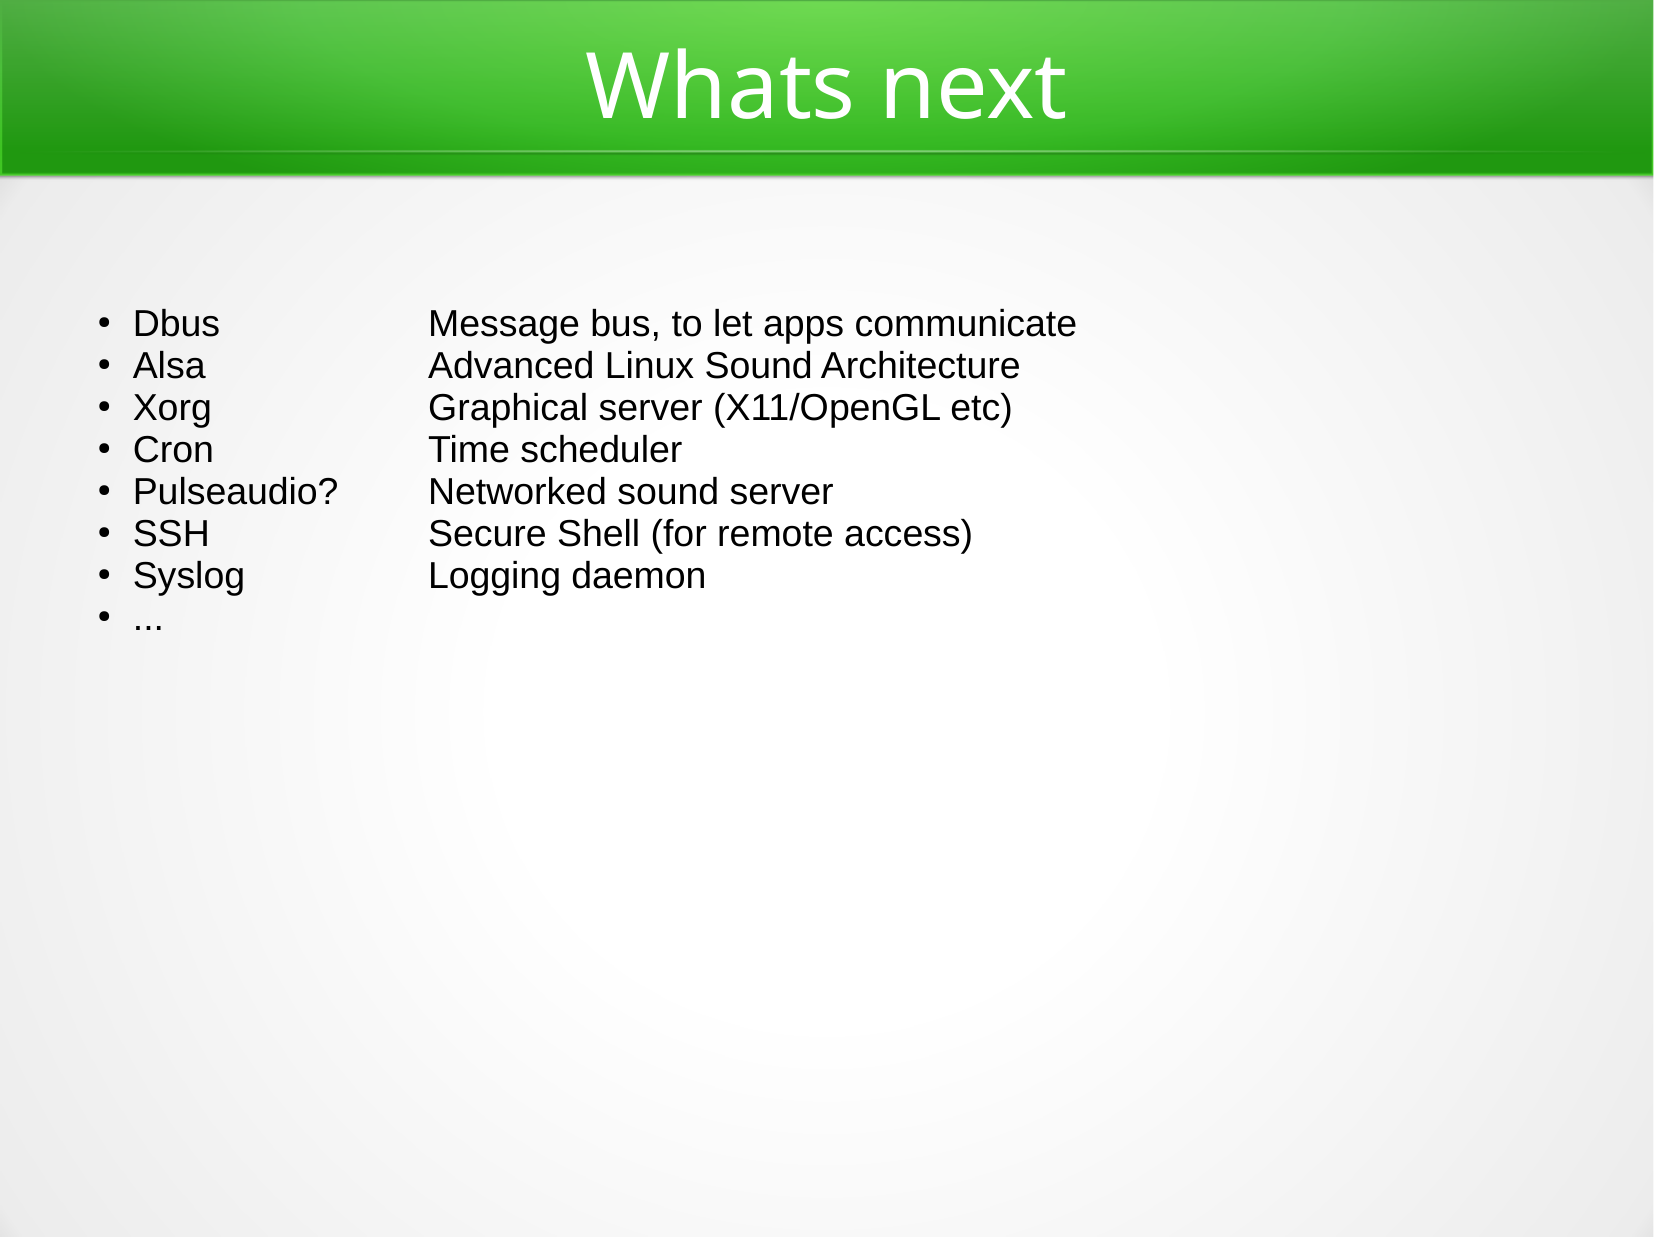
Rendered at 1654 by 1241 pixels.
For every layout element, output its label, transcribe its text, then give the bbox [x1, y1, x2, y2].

text_box Dbus Message bus, to let apps communicate Alsa Advanced Linux Sound Architecture Xorg Graphical server (X11/OpenGL etc) Cron Time scheduler Pulseaudio? Networked sound server SSH Secure Shell (for remote access) Syslog Logging daemon ... [82, 295, 1548, 1099]
title Whats next [82, 11, 1571, 154]
picture [0, 0, 1654, 1237]
